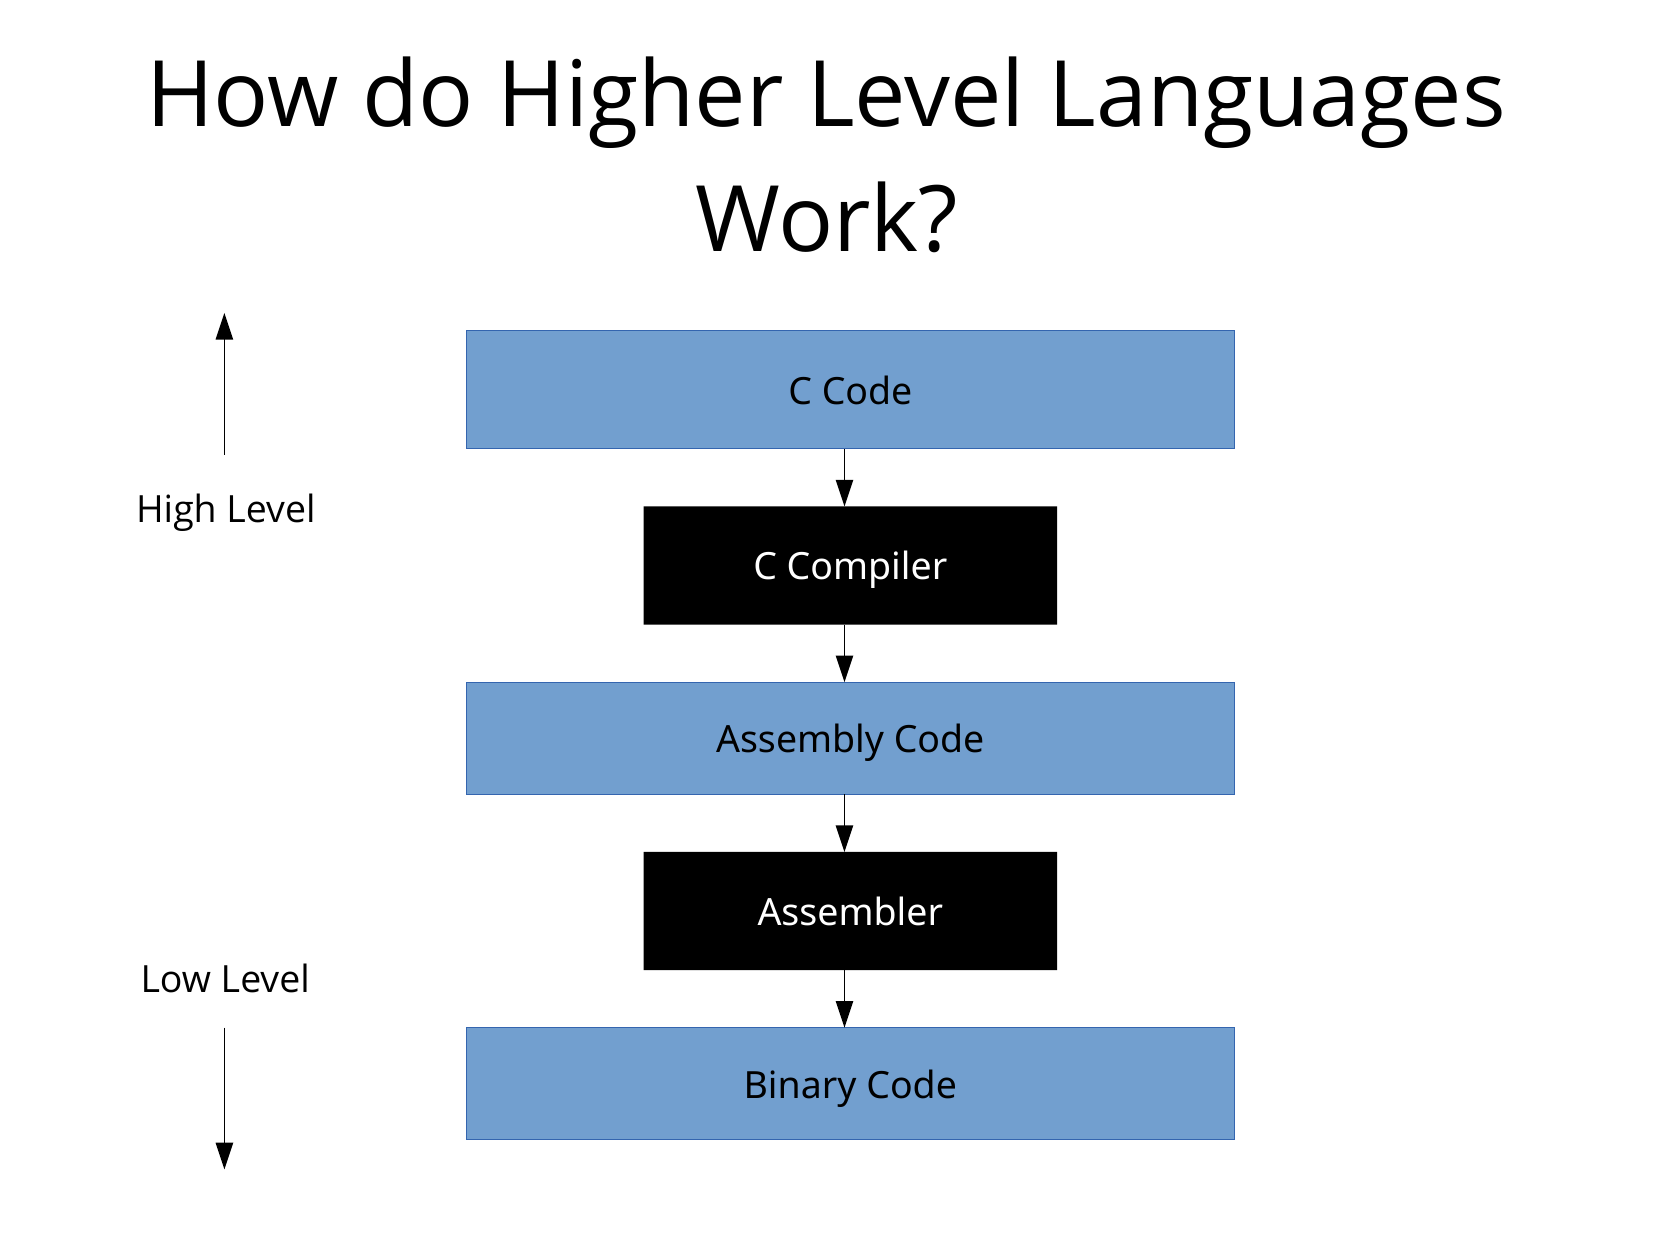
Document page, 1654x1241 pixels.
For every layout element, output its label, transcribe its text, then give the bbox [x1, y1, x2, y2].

title How do Higher Level Languages Work? [82, 27, 1571, 279]
text_box Assembly Code [466, 682, 1235, 795]
text_box C Code [466, 330, 1235, 449]
text_box Assembler [643, 851, 1058, 971]
text_box Binary Code [466, 1027, 1235, 1140]
text_box Low Level [125, 944, 327, 1011]
text_box C Compiler [643, 506, 1058, 625]
text_box High Level [121, 474, 332, 541]
